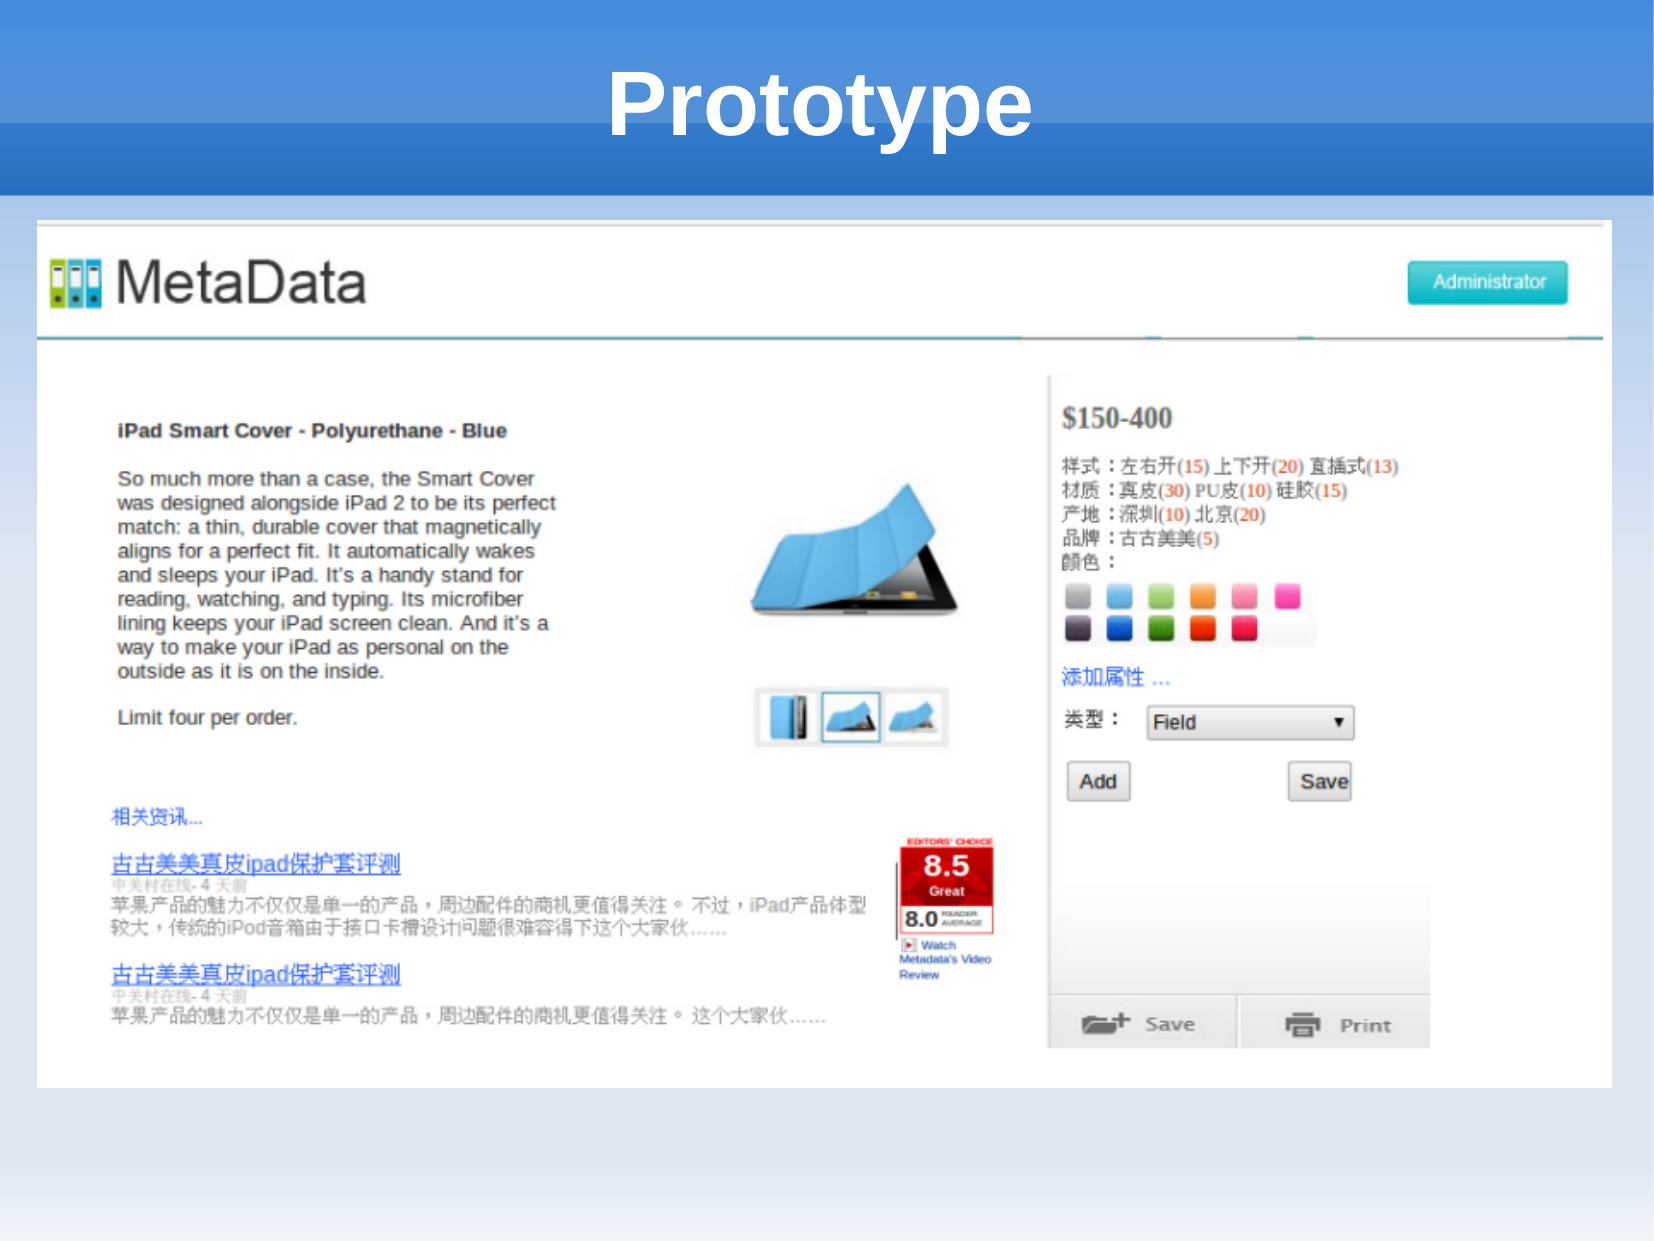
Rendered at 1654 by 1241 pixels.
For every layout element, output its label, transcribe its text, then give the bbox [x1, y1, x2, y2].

title Prototype [76, 7, 1565, 200]
picture [0, 0, 1654, 1241]
